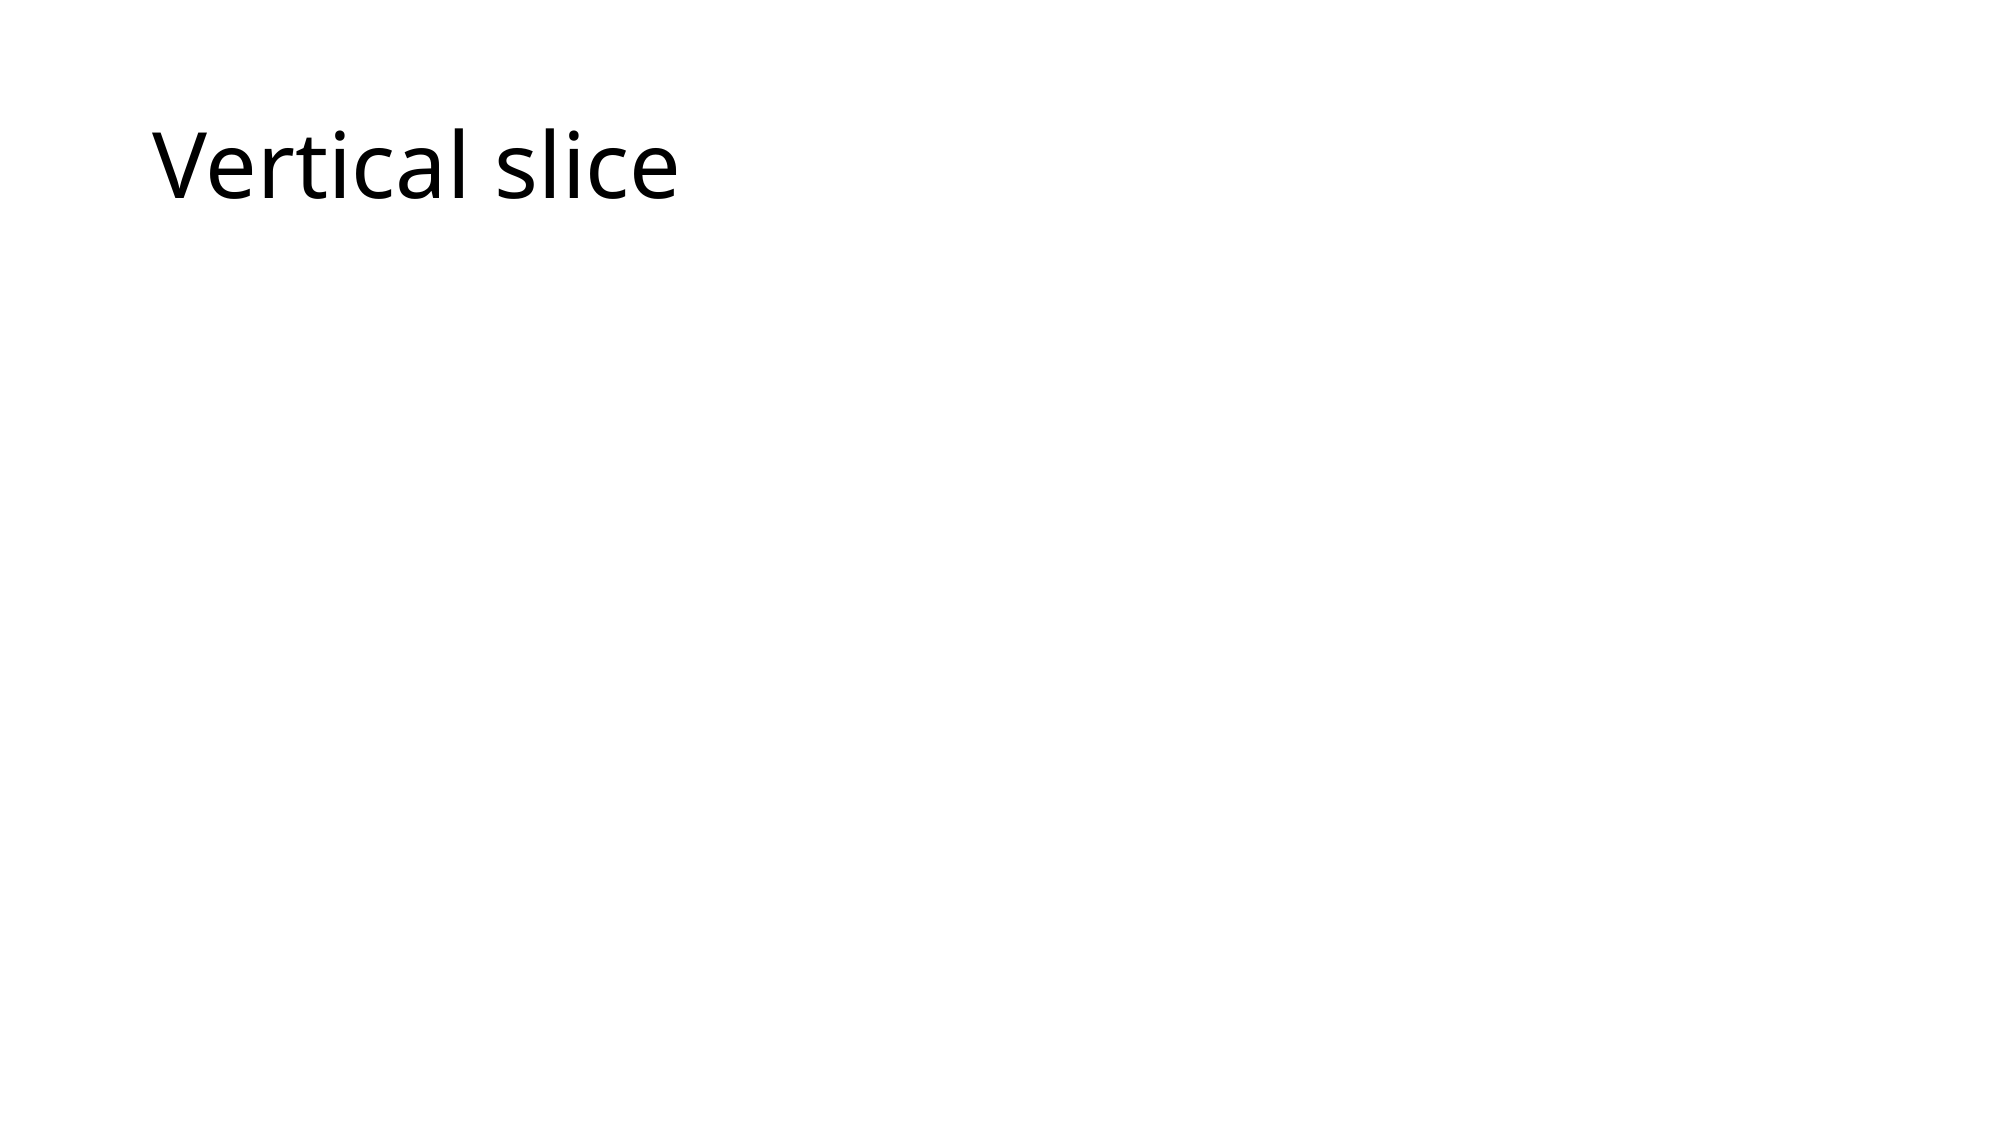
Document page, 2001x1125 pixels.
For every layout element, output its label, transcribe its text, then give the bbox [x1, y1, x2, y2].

title Vertical slice [137, 59, 1863, 278]
